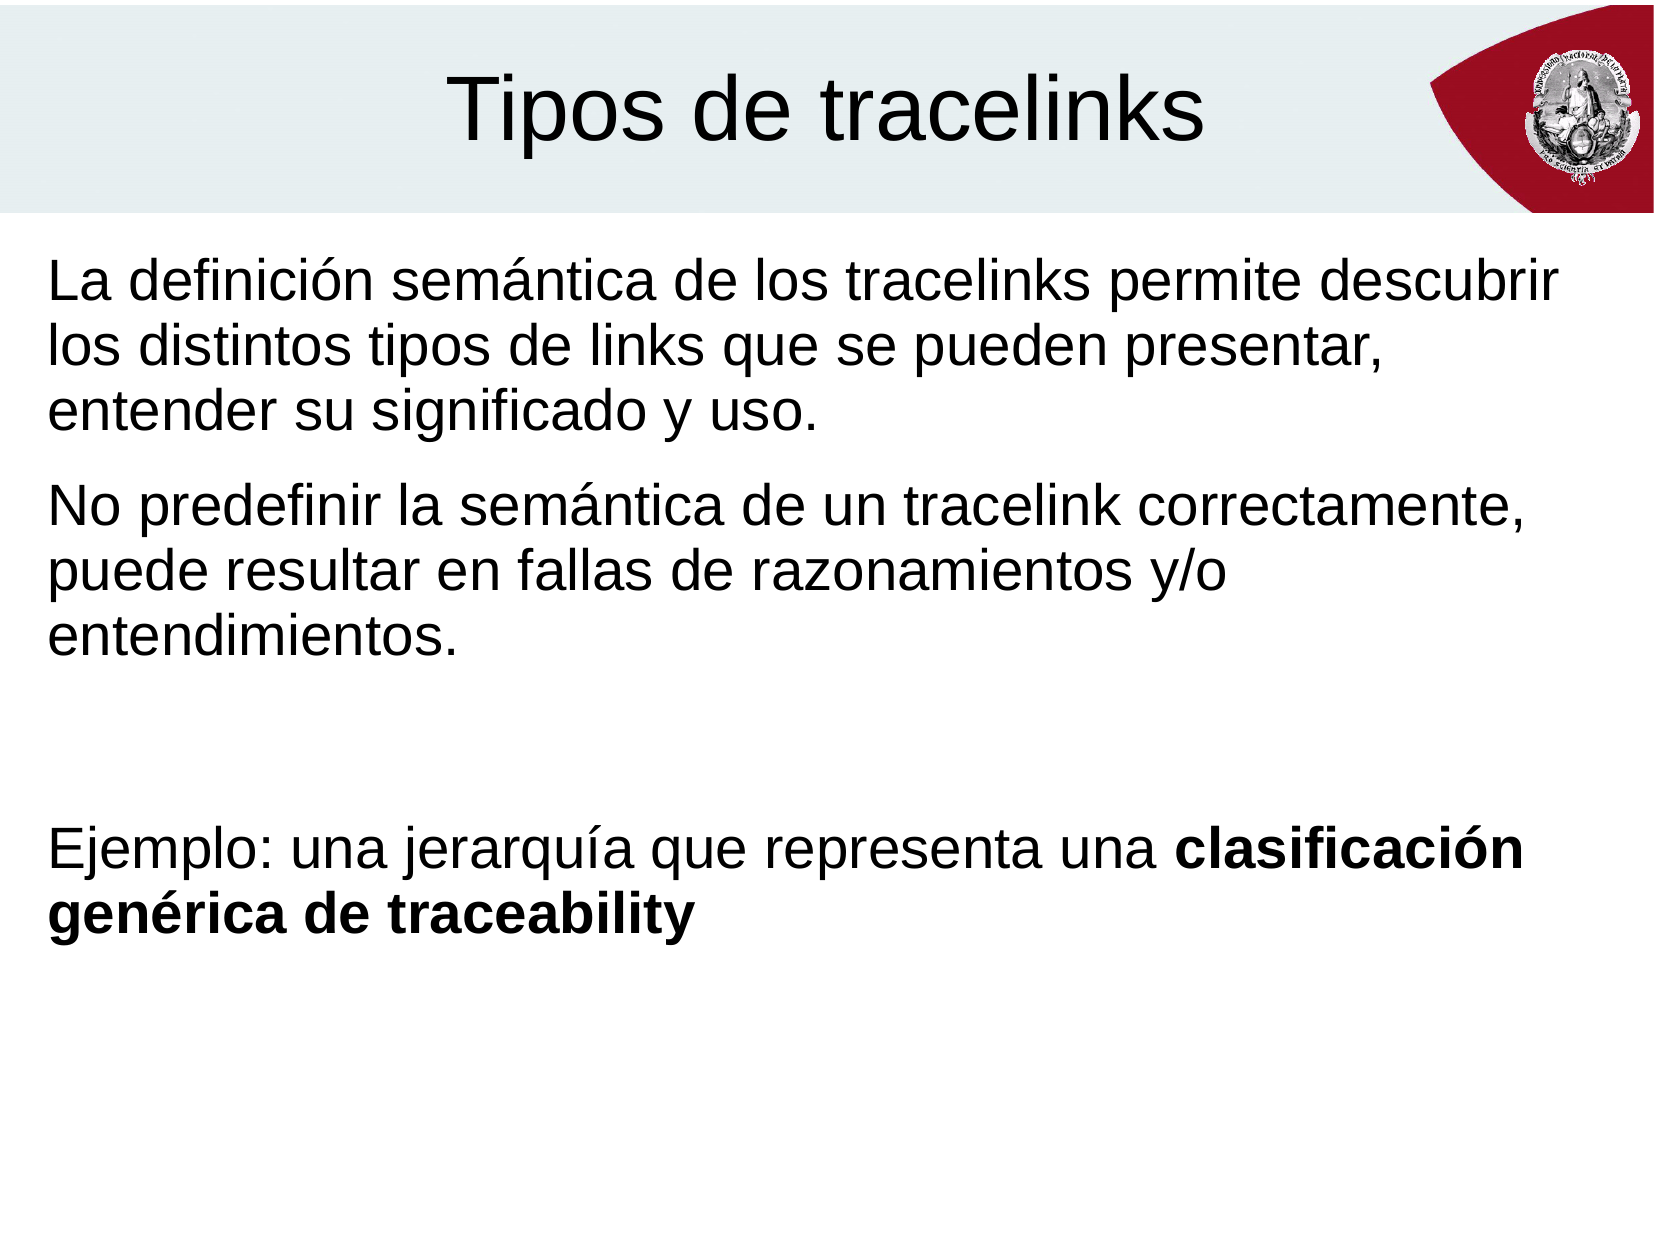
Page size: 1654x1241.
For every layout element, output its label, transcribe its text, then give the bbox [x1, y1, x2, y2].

title Tipos de tracelinks [0, 5, 1654, 213]
list La definición semántica de los tracelinks permite descubrir los distintos tipos de links que se pueden presentar, entender su significado y uso. No predefinir la semántica de un tracelink correctamente, puede resultar en fallas de razonamientos y/o entendimientos. Ejemplo: una jerarquía que representa una clasificación genérica de traceability [6, 248, 1654, 1241]
picture [1523, 47, 1642, 189]
